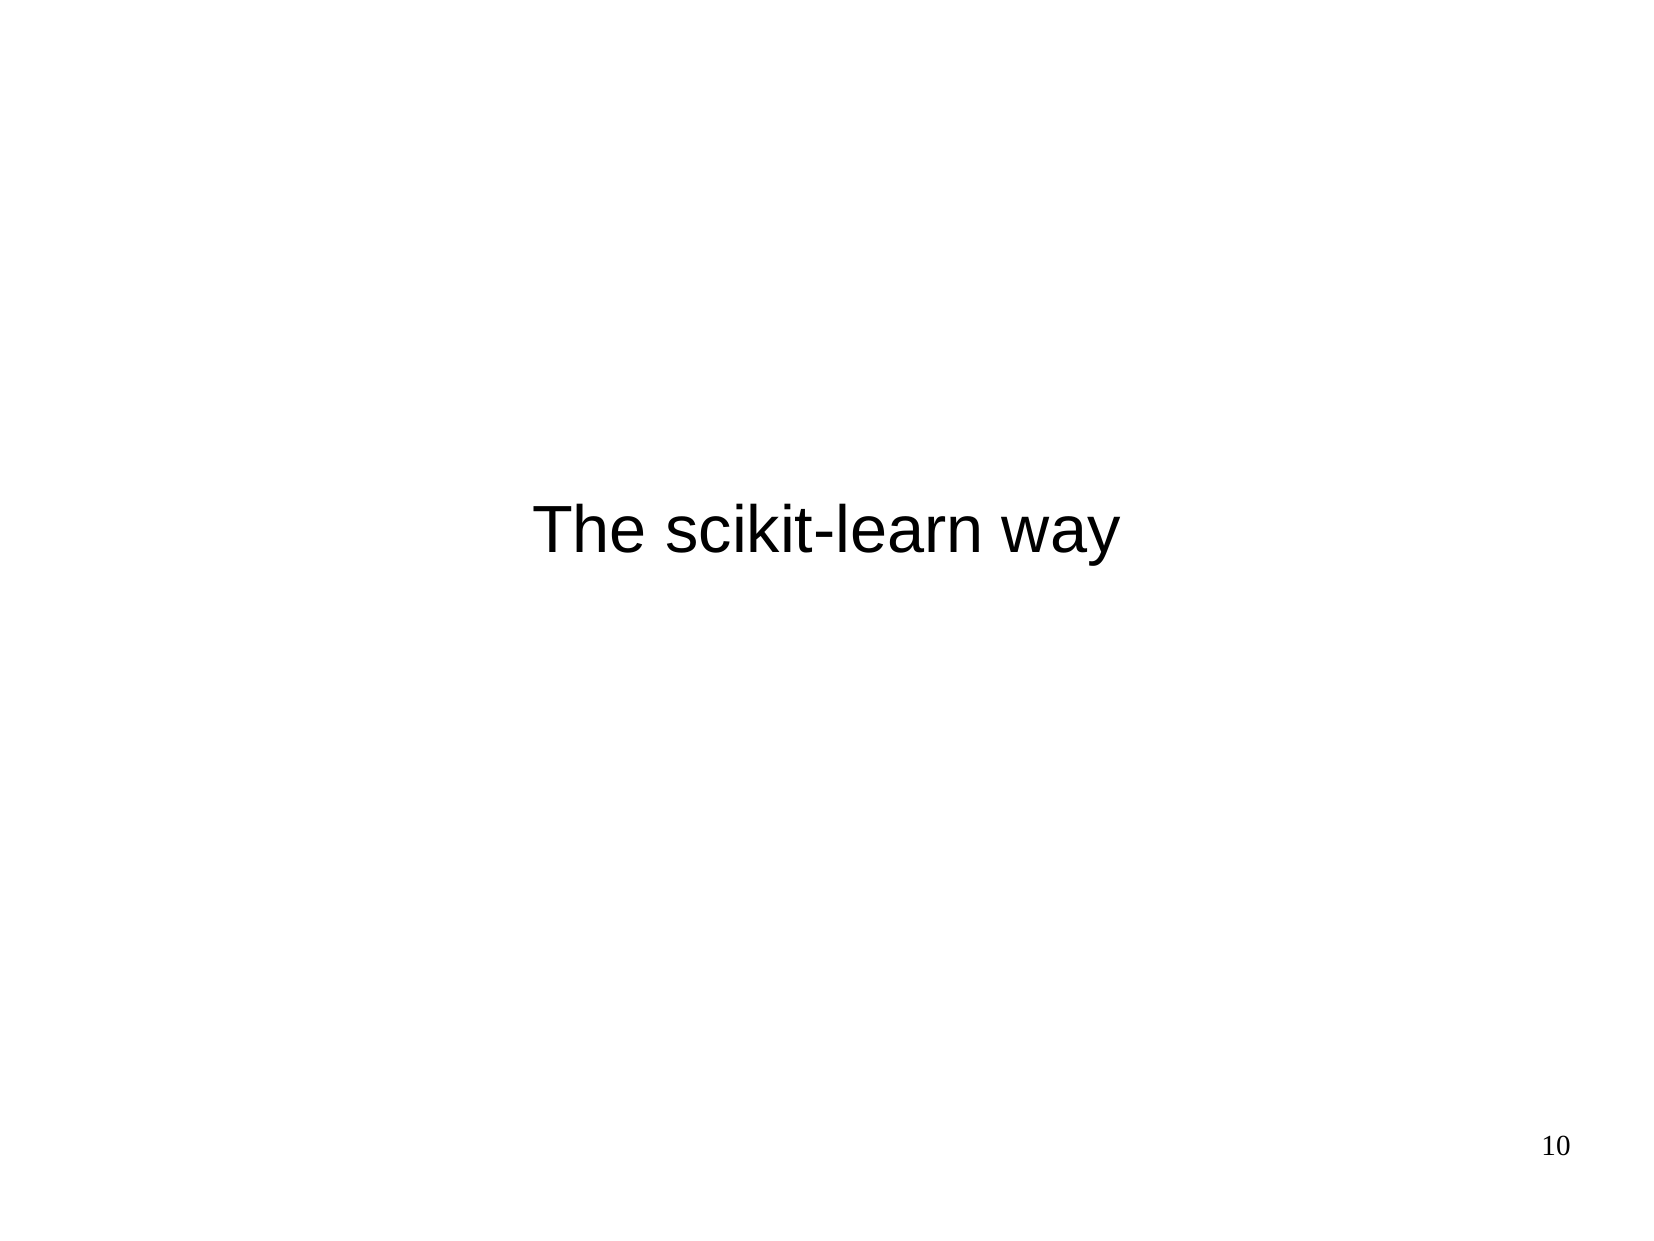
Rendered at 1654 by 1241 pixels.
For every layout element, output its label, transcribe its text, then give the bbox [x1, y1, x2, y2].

subtitle The scikit-learn way [82, 49, 1571, 1010]
